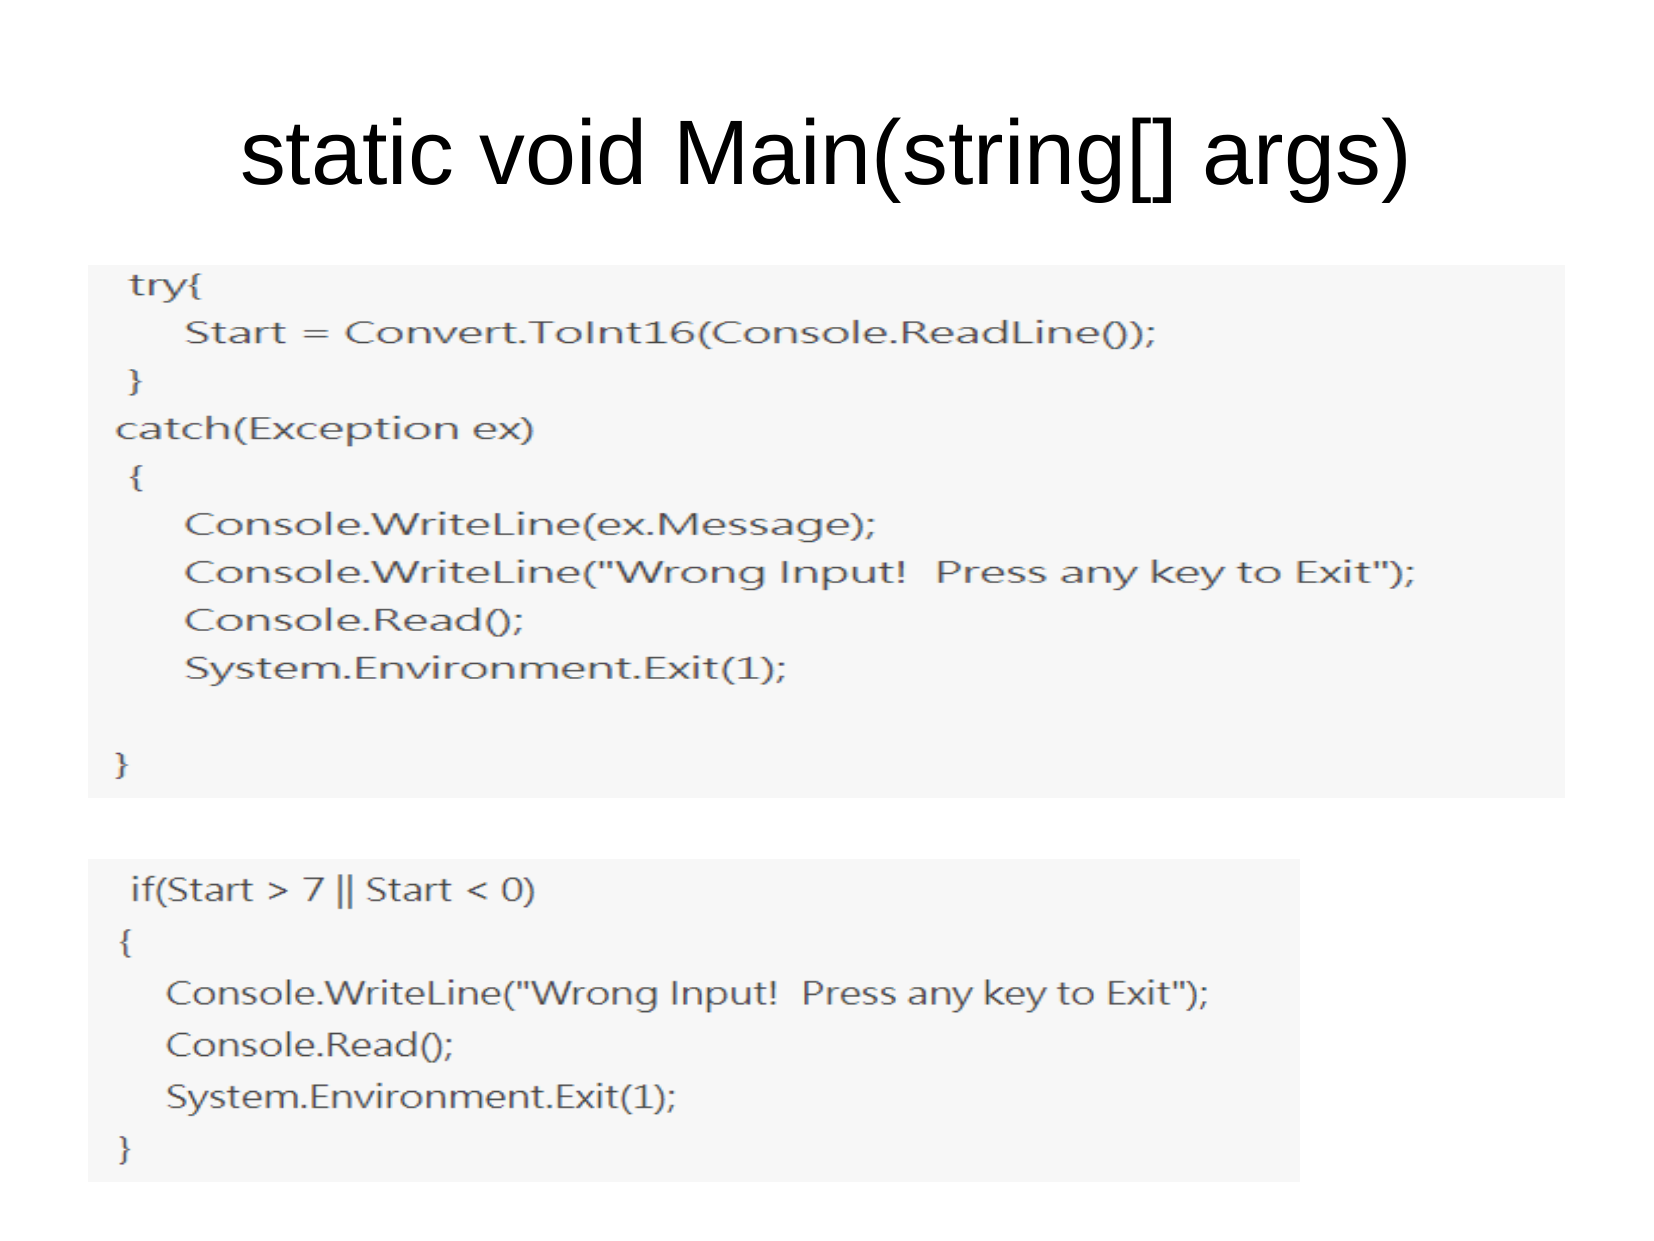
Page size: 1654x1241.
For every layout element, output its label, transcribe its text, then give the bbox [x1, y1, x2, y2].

title static void Main(string[] args) [82, 49, 1571, 257]
picture [88, 265, 1565, 798]
picture [88, 859, 1300, 1182]
